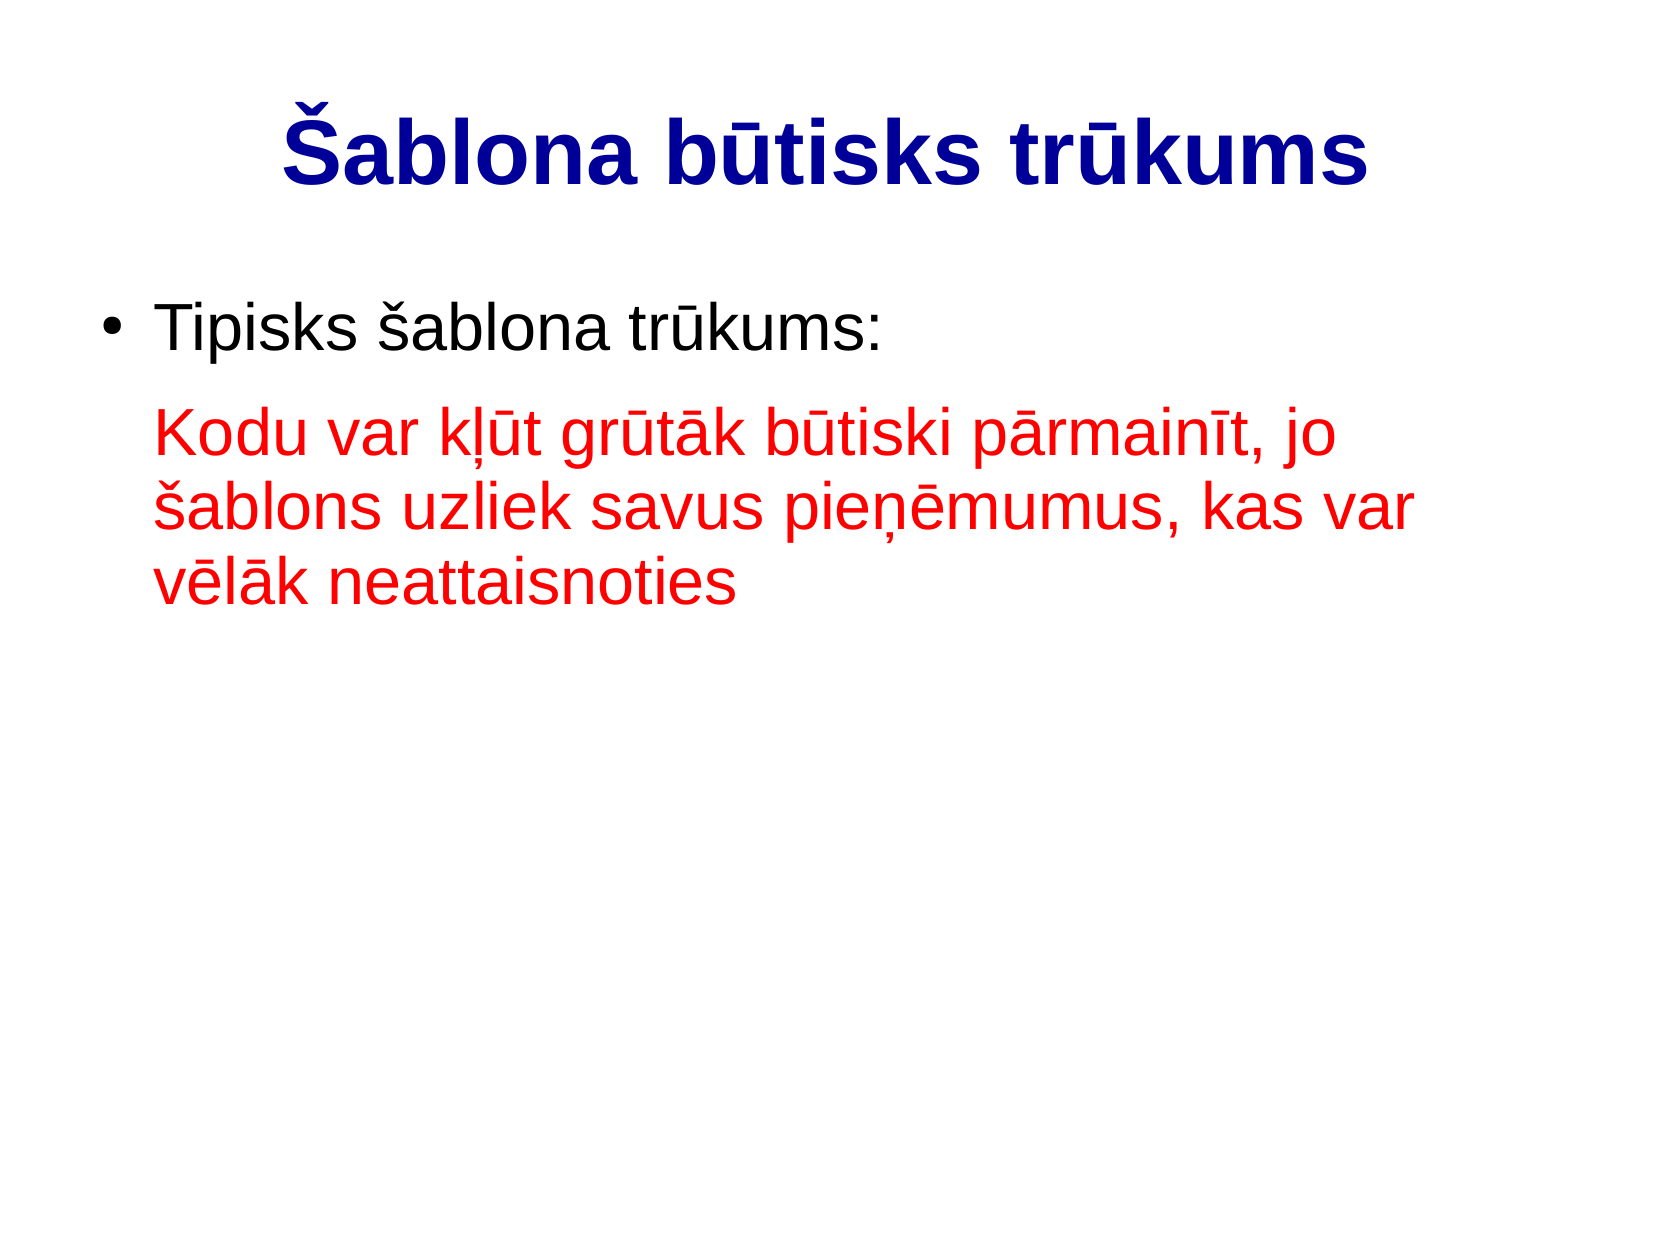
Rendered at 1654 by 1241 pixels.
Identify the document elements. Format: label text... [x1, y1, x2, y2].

title Šablona būtisks trūkums [82, 49, 1571, 257]
list Tipisks šablona trūkums: Kodu var kļūt grūtāk būtiski pārmainīt, jo šablons uzliek savus pieņēmumus, kas var vēlāk neattaisnoties [82, 290, 1571, 1010]
